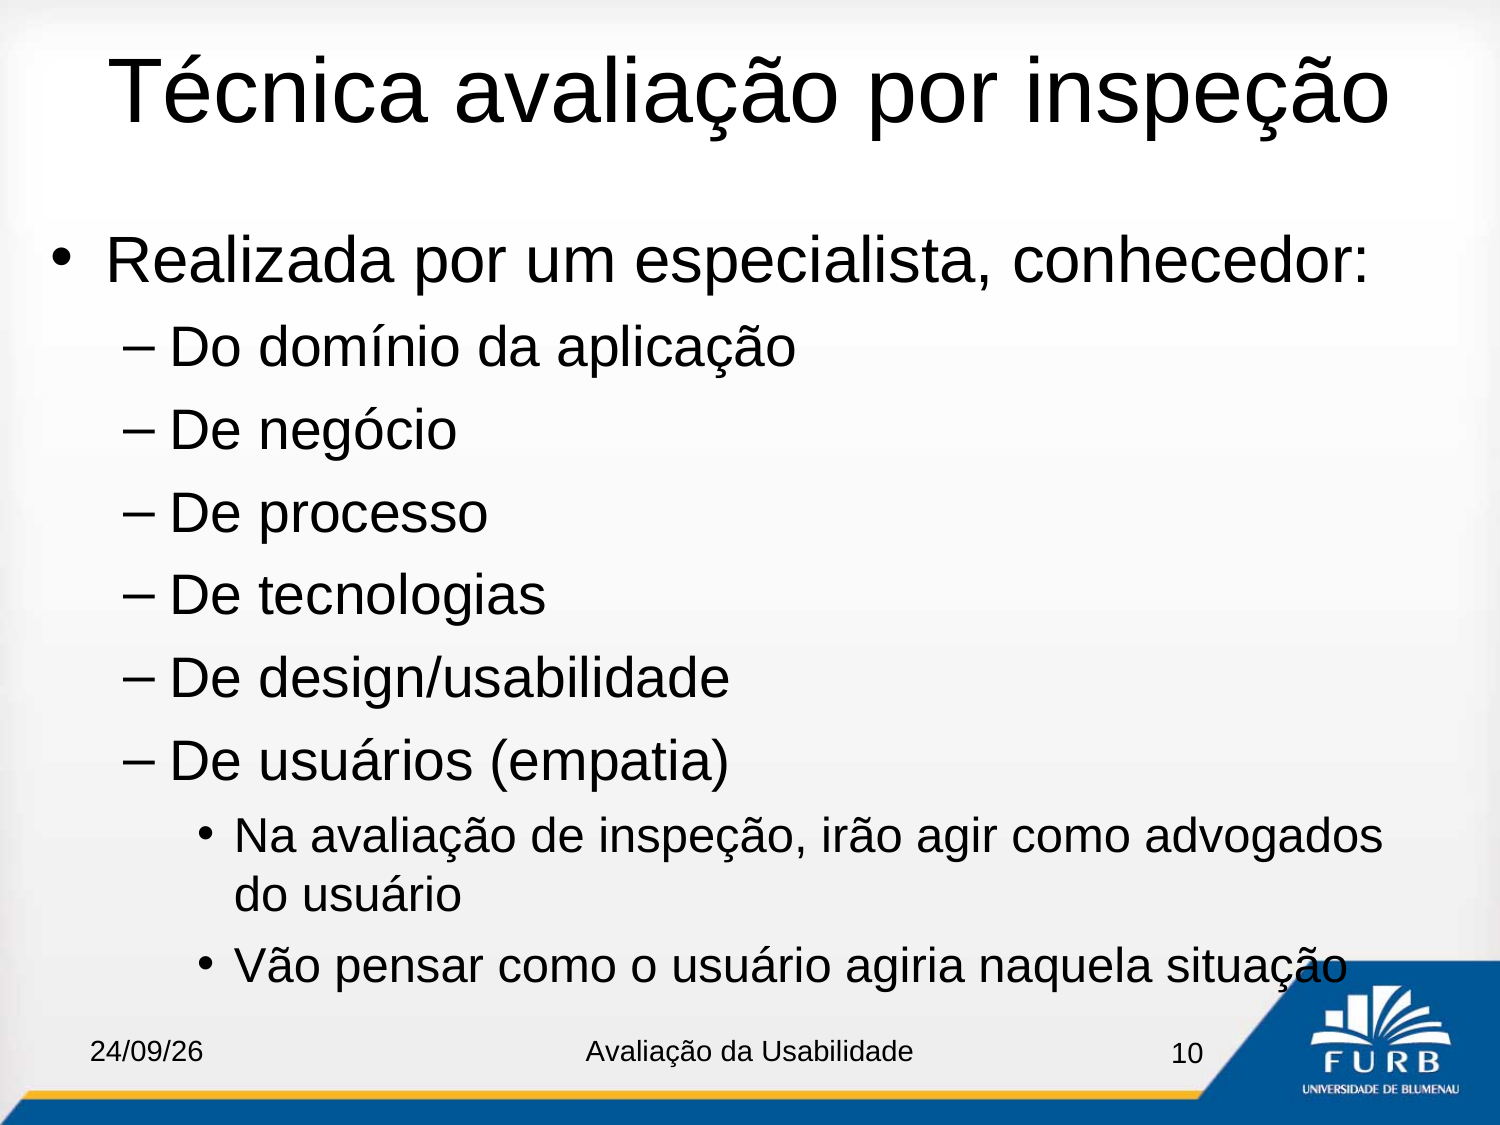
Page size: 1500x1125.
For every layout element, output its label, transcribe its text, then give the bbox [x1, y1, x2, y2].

picture [0, 0, 1500, 1125]
list Realizada por um especialista, conhecedor: Do domínio da aplicação De negócio De processo De tecnologias De design/usabilidade De usuários (empatia) Na avaliação de inspeção, irão agir como advogados do usuário Vão pensar como o usuário agiria naquela situação [35, 209, 1453, 1004]
title Técnica avaliação por inspeção [75, 0, 1426, 180]
